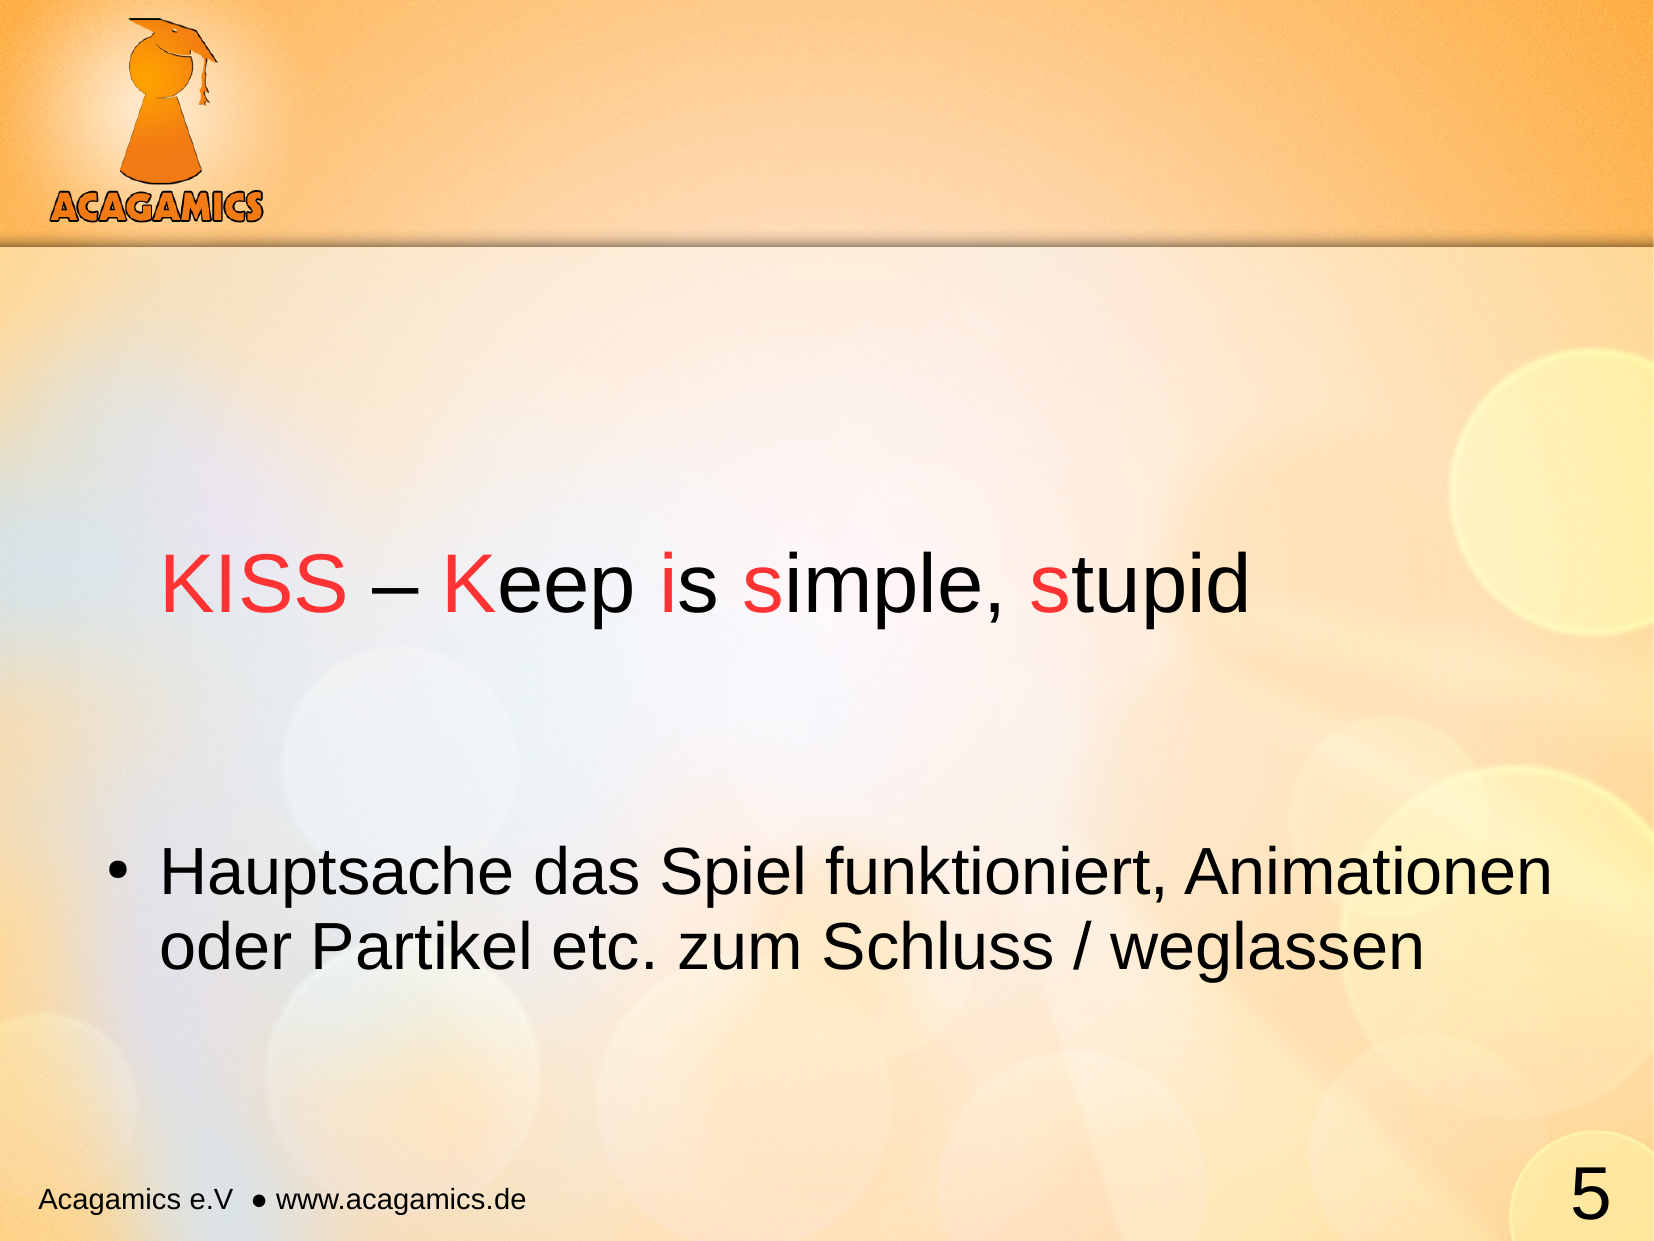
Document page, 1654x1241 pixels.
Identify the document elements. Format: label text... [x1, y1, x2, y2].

list KISS – Keep is simple, stupid Hauptsache das Spiel funktioniert, Animationen oder Partikel etc. zum Schluss / weglassen [88, 295, 1577, 1114]
picture [0, 0, 1654, 1241]
